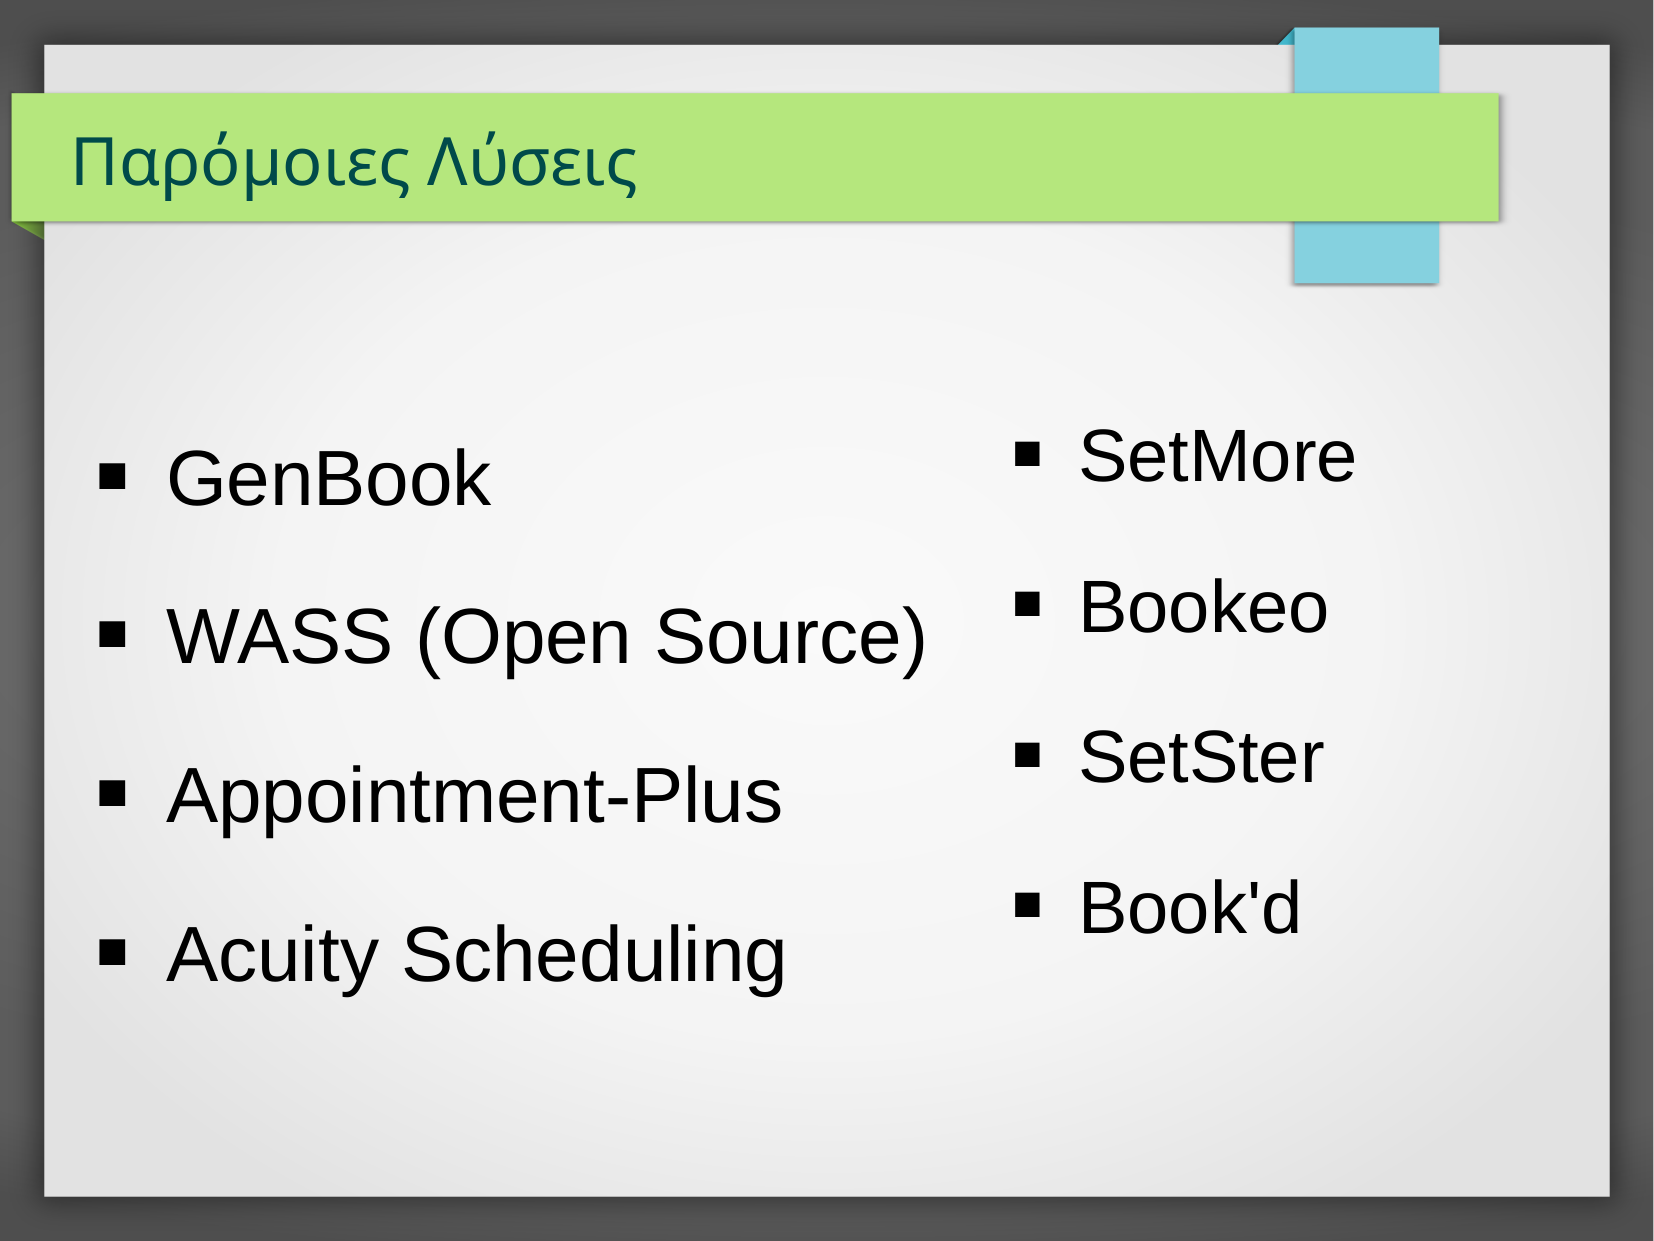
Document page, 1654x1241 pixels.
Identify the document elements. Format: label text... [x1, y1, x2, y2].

picture [0, 0, 1654, 1241]
list SetMore Bookeo SetSter Book'd [999, 373, 1459, 957]
title Παρόμοιες Λύσεις [70, 106, 1229, 213]
list GenBook WASS (Open Source) Appointment-Plus Acuity Scheduling [82, 390, 981, 1087]
